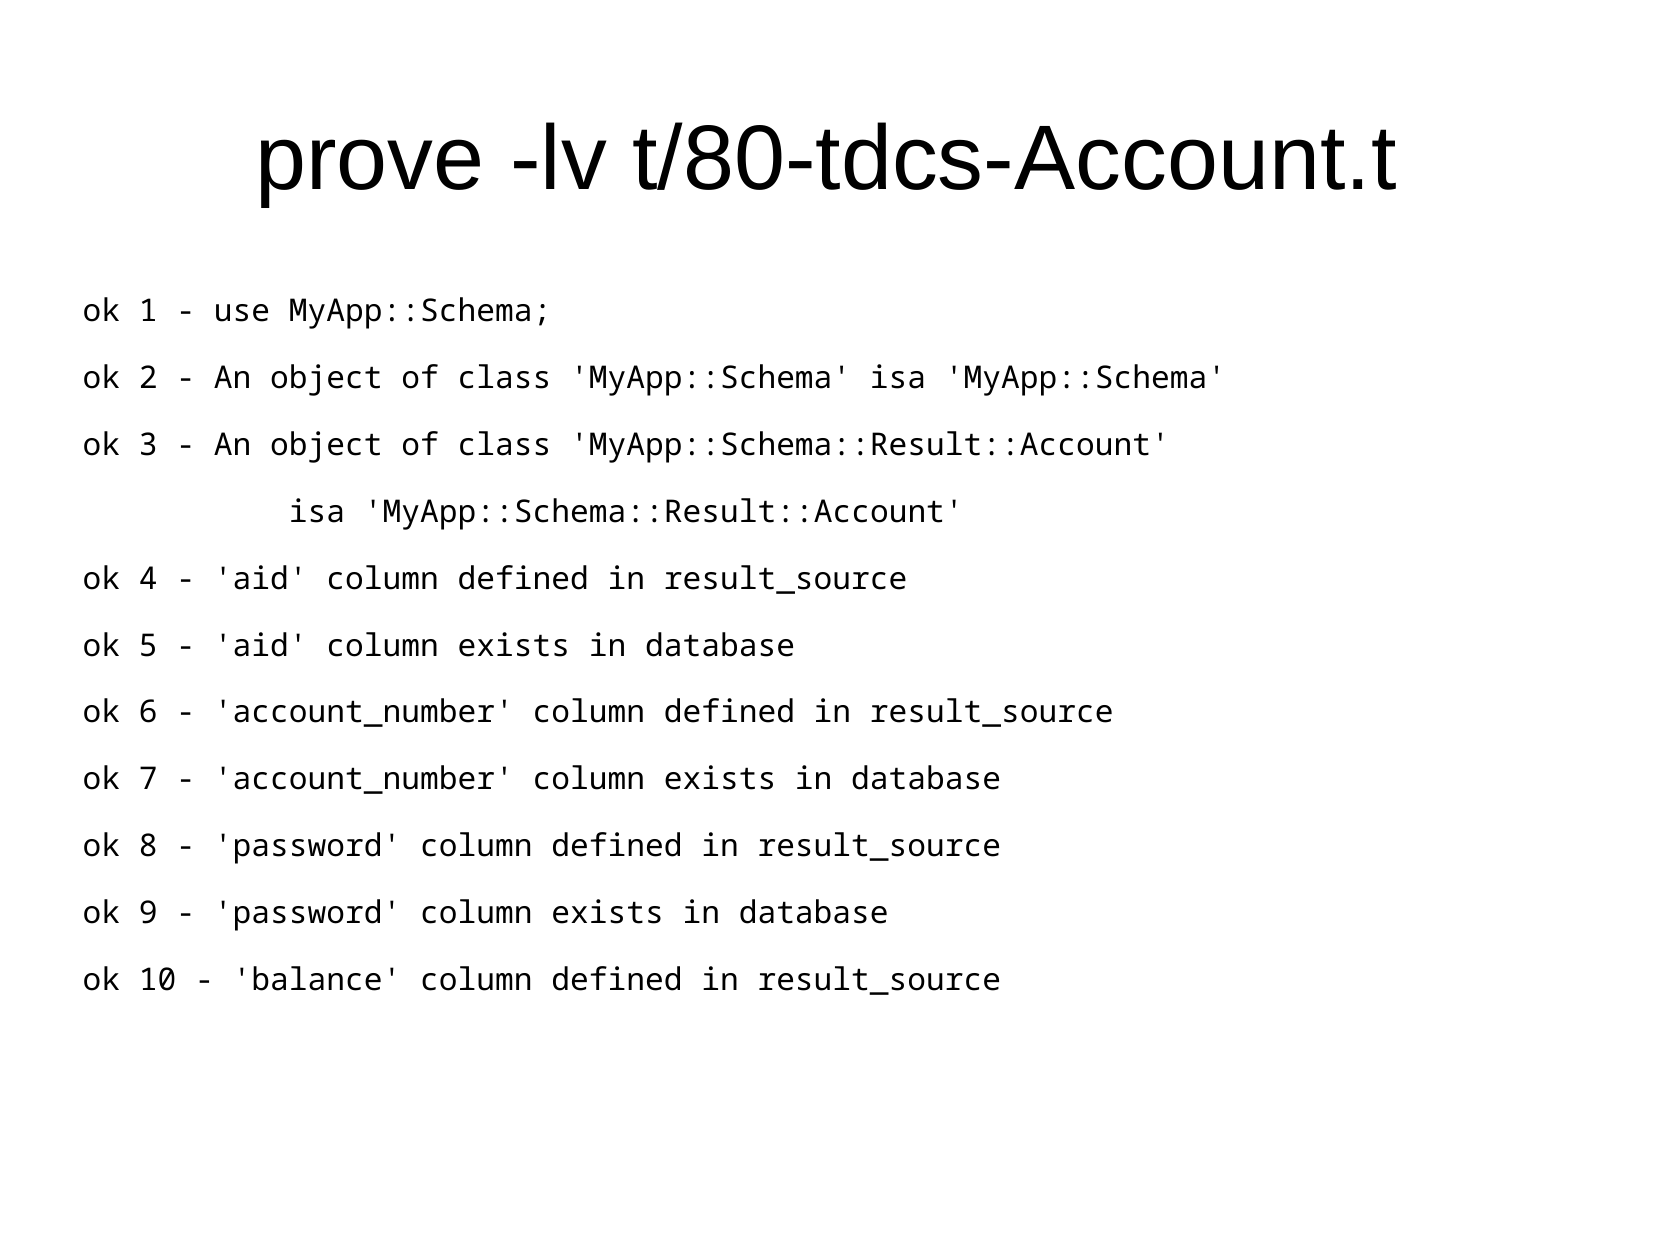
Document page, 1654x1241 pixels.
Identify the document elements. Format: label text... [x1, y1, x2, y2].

list ok 1 - use MyApp::Schema; ok 2 - An object of class 'MyApp::Schema' isa 'MyApp::Schema' ok 3 - An object of class 'MyApp::Schema::Result::Account' isa 'MyApp::Schema::Result::Account' ok 4 - 'aid' column defined in result_source ok 5 - 'aid' column exists in database ok 6 - 'account_number' column defined in result_source ok 7 - 'account_number' column exists in database ok 8 - 'password' column defined in result_source ok 9 - 'password' column exists in database ok 10 - 'balance' column defined in result_source [82, 290, 1571, 1010]
title prove -lv t/80-tdcs-Account.t [82, 97, 1571, 208]
